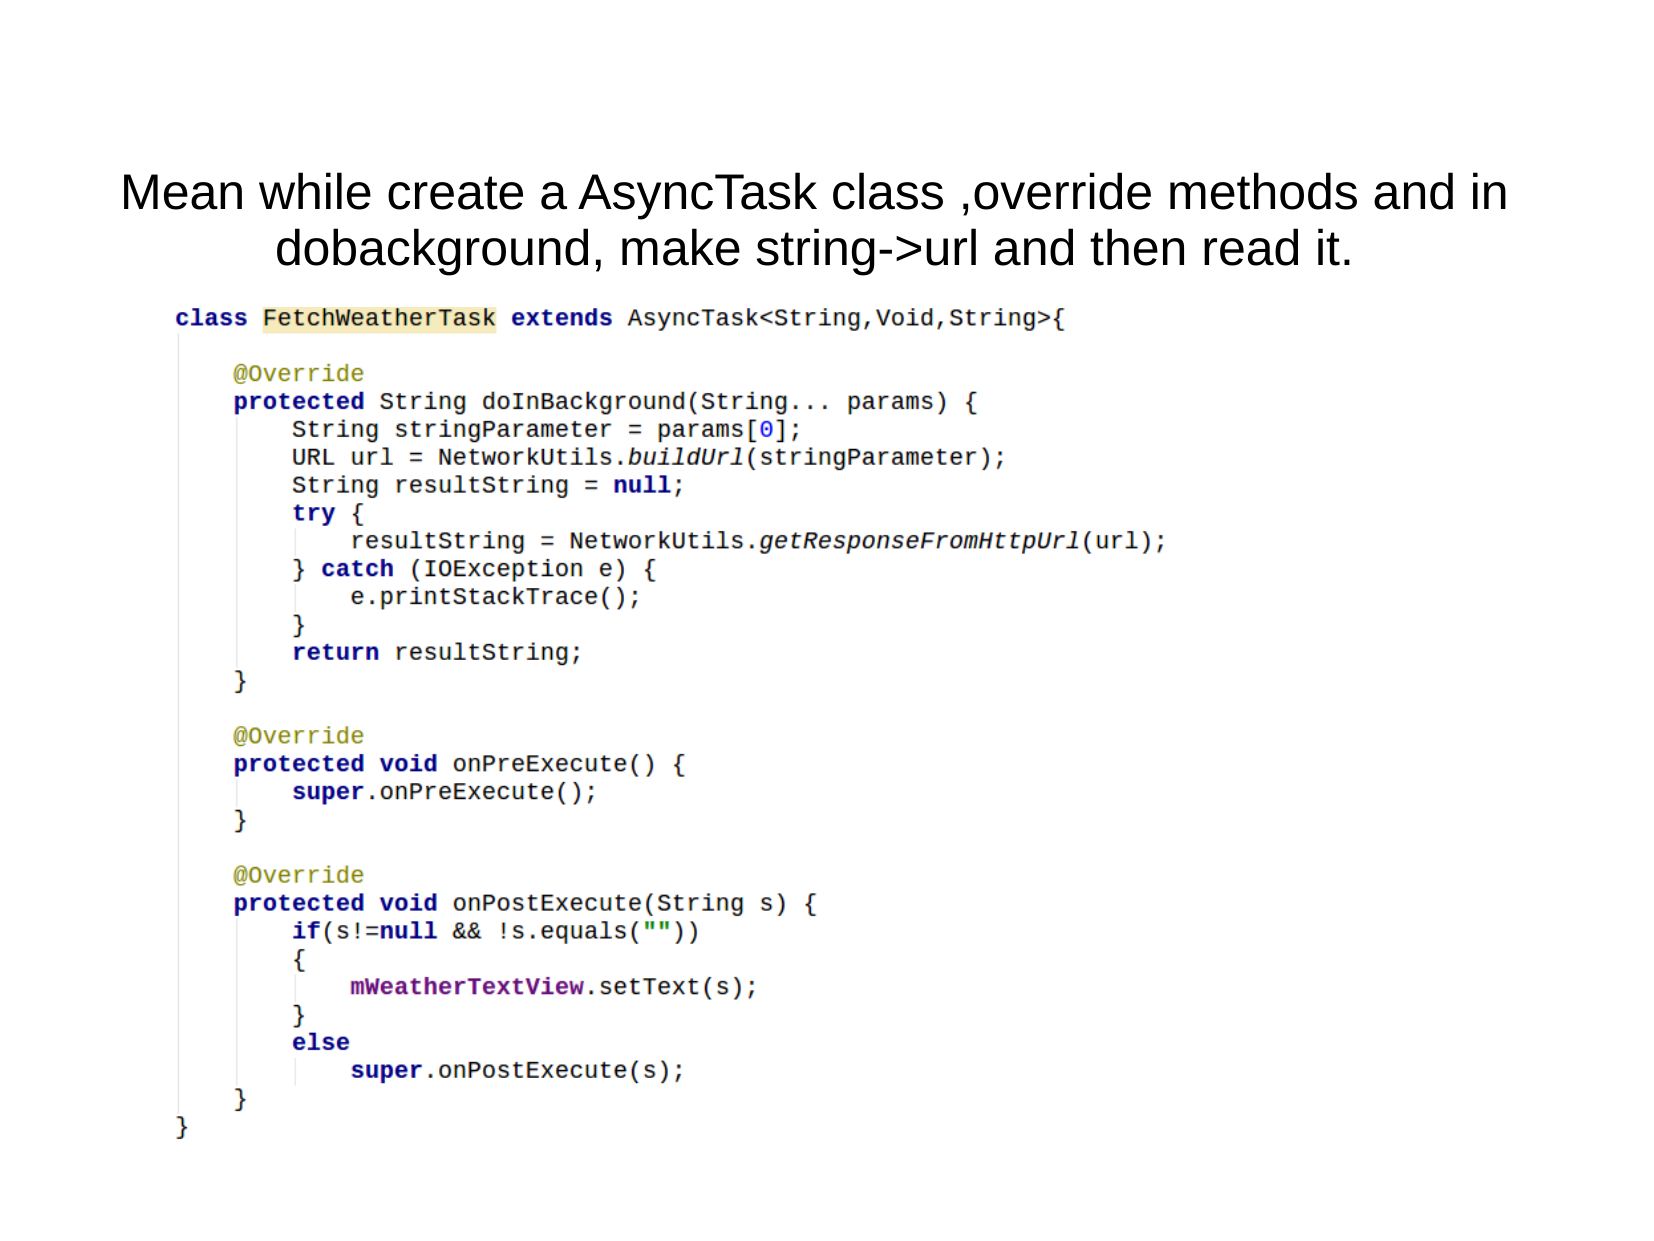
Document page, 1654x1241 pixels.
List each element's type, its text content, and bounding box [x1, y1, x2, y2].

picture [154, 307, 1406, 1147]
title Mean while create a AsyncTask class ,override methods and in dobackground, make string->url and then read it. [70, 116, 1559, 324]
